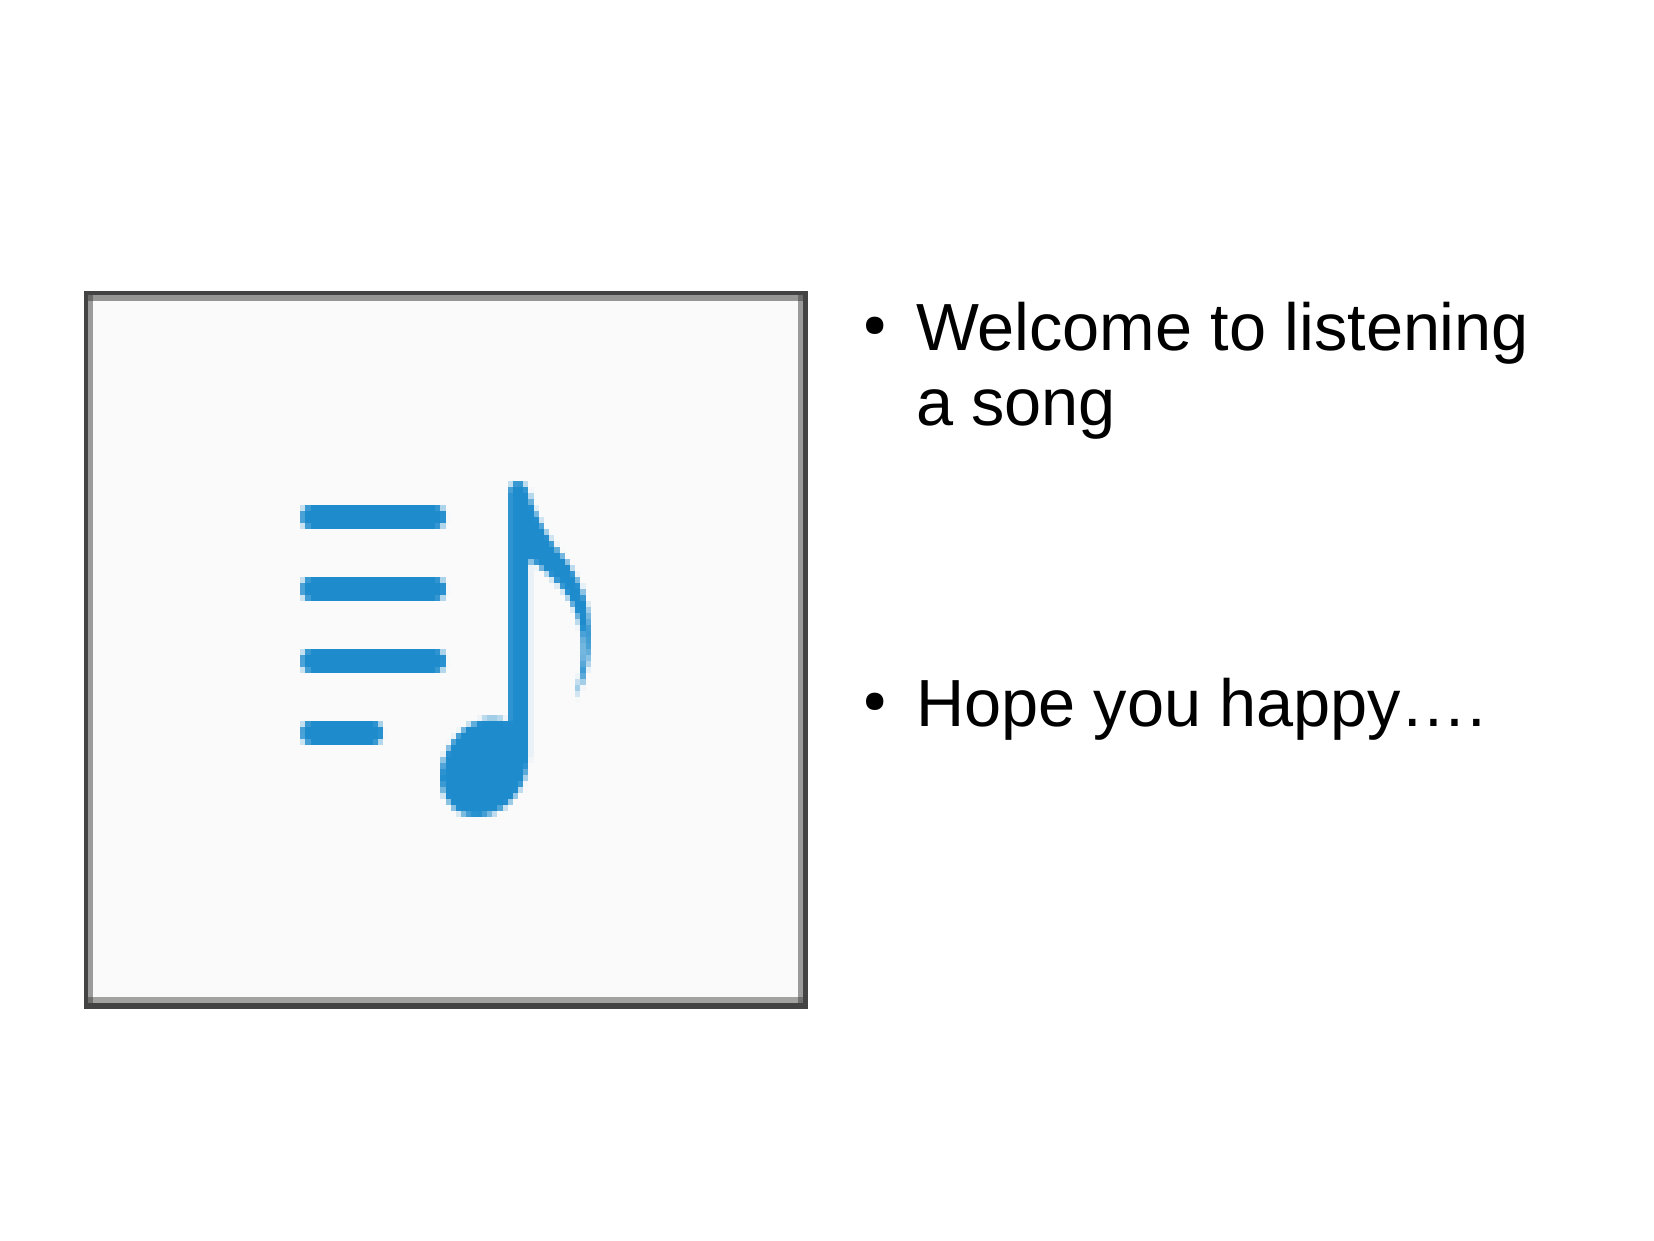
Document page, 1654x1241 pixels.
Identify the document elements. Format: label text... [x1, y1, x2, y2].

list Hope you happy…. [845, 665, 1572, 1009]
text_box [82, 290, 809, 1010]
list Welcome to listening a song [845, 290, 1572, 634]
